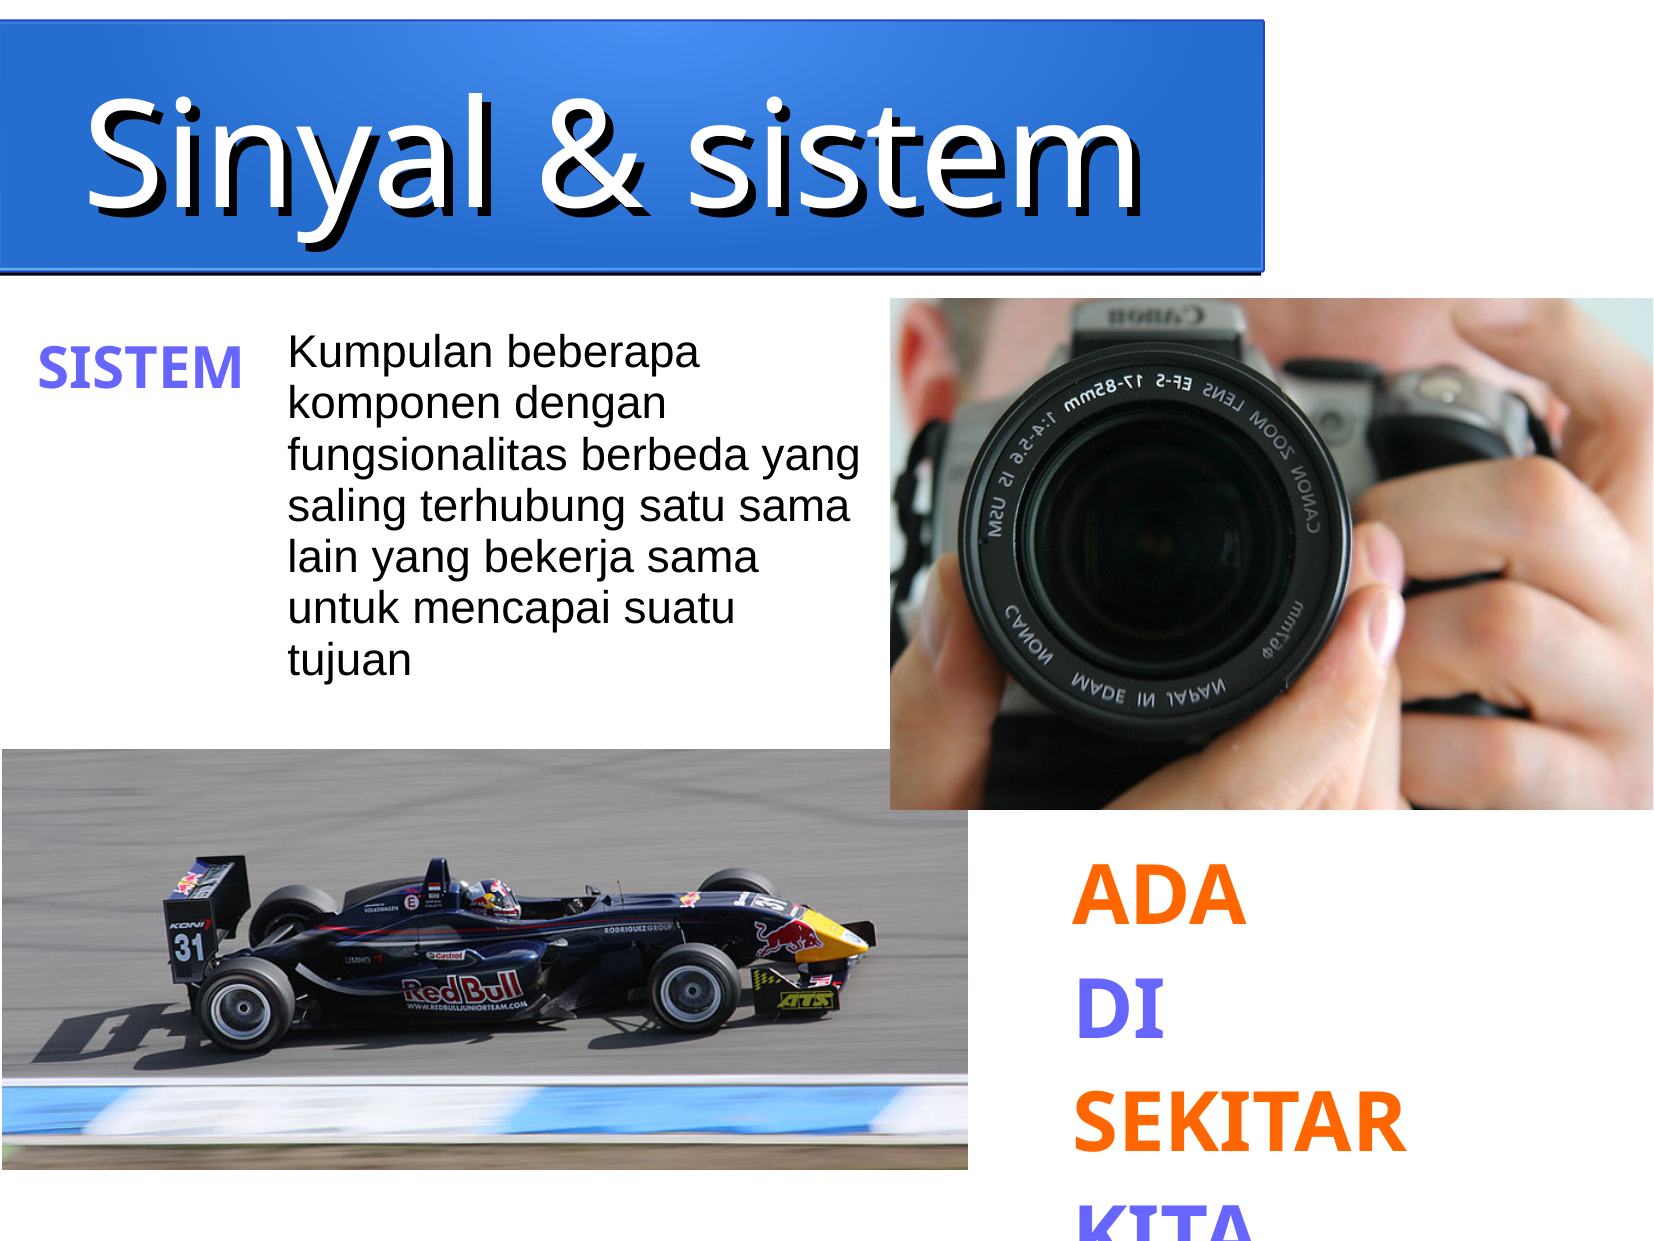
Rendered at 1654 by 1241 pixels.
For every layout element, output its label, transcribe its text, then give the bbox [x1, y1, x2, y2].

text_box ADA DI SEKITAR KITA [1057, 828, 1461, 1219]
text_box SISTEM [23, 318, 268, 400]
text_box Kumpulan beberapa komponen dengan fungsionalitas berbeda yang saling terhubung satu sama lain yang bekerja sama untuk mencapai suatu tujuan [272, 318, 877, 693]
picture [2, 298, 1654, 1171]
title Sinyal & sistem [82, 47, 1235, 252]
